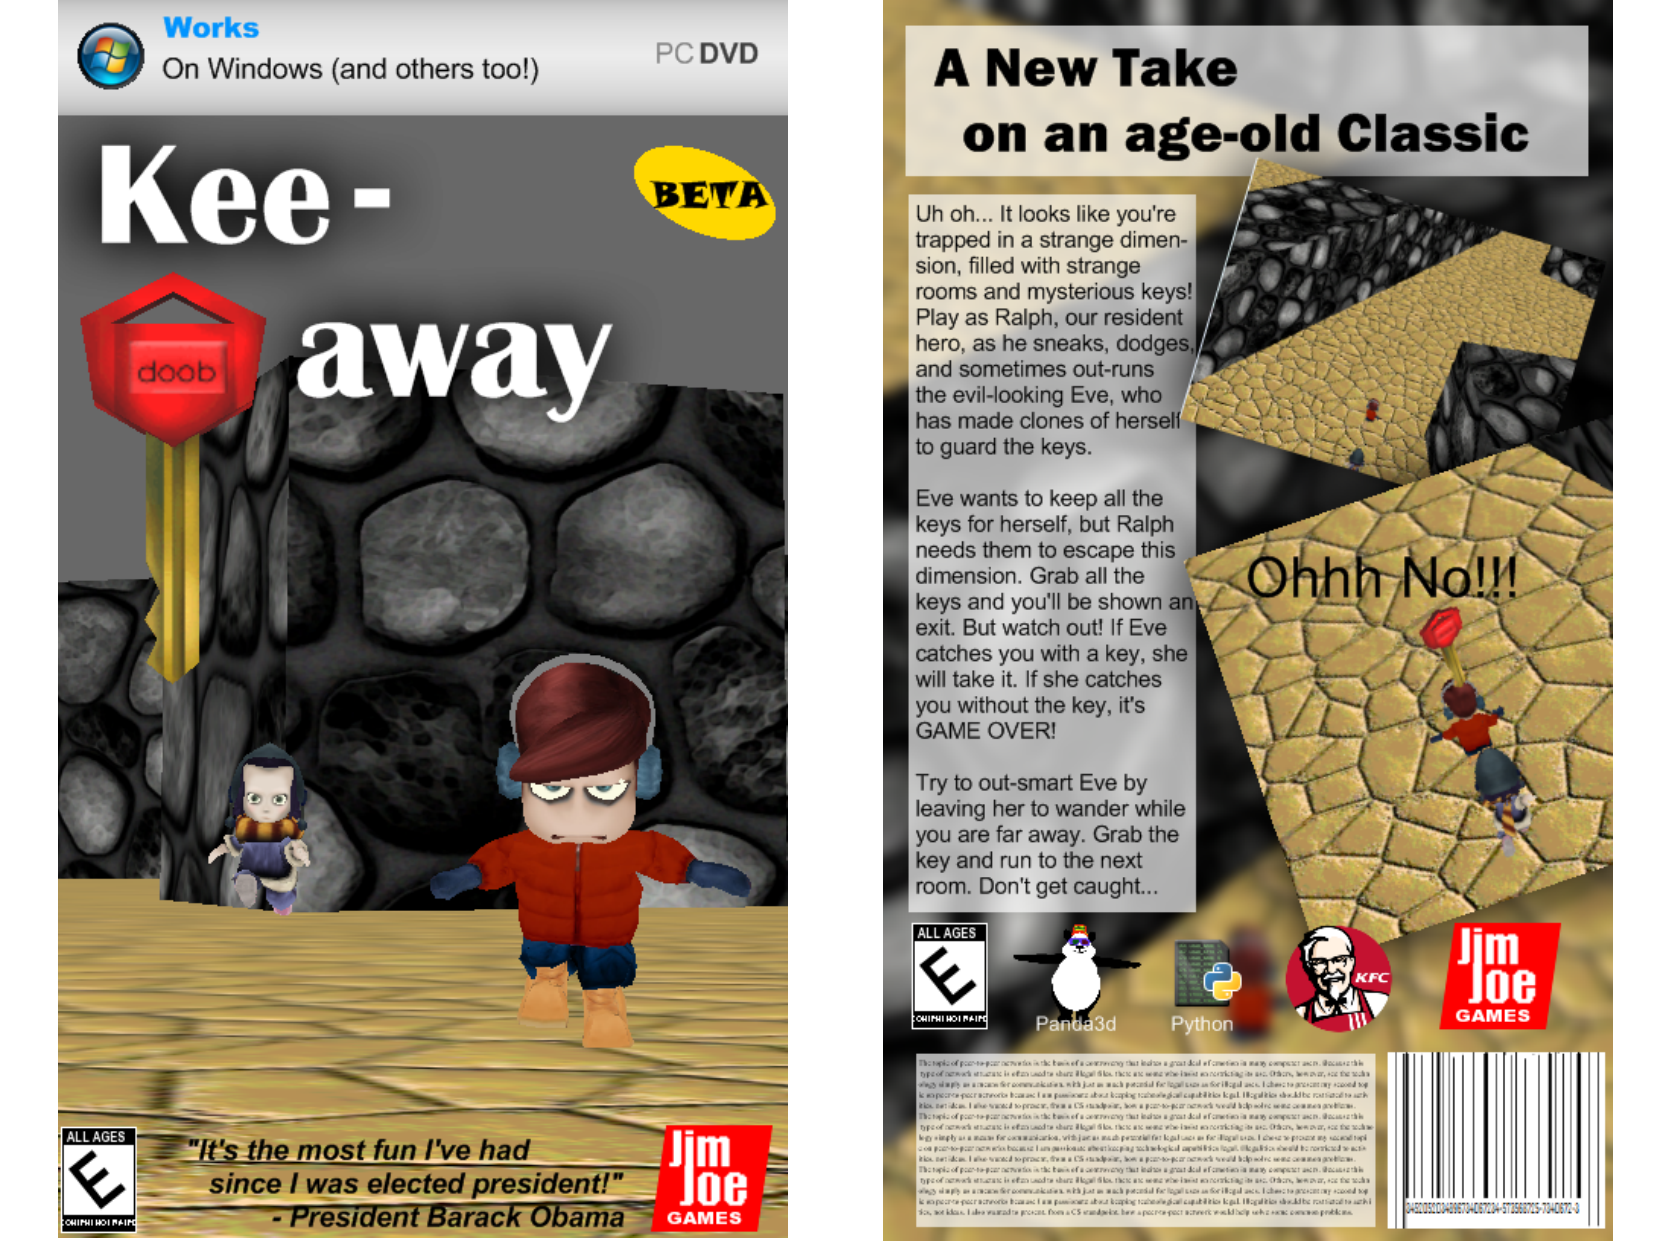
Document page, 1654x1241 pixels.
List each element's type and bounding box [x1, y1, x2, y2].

picture [58, 0, 788, 1238]
picture [883, 0, 1613, 1241]
